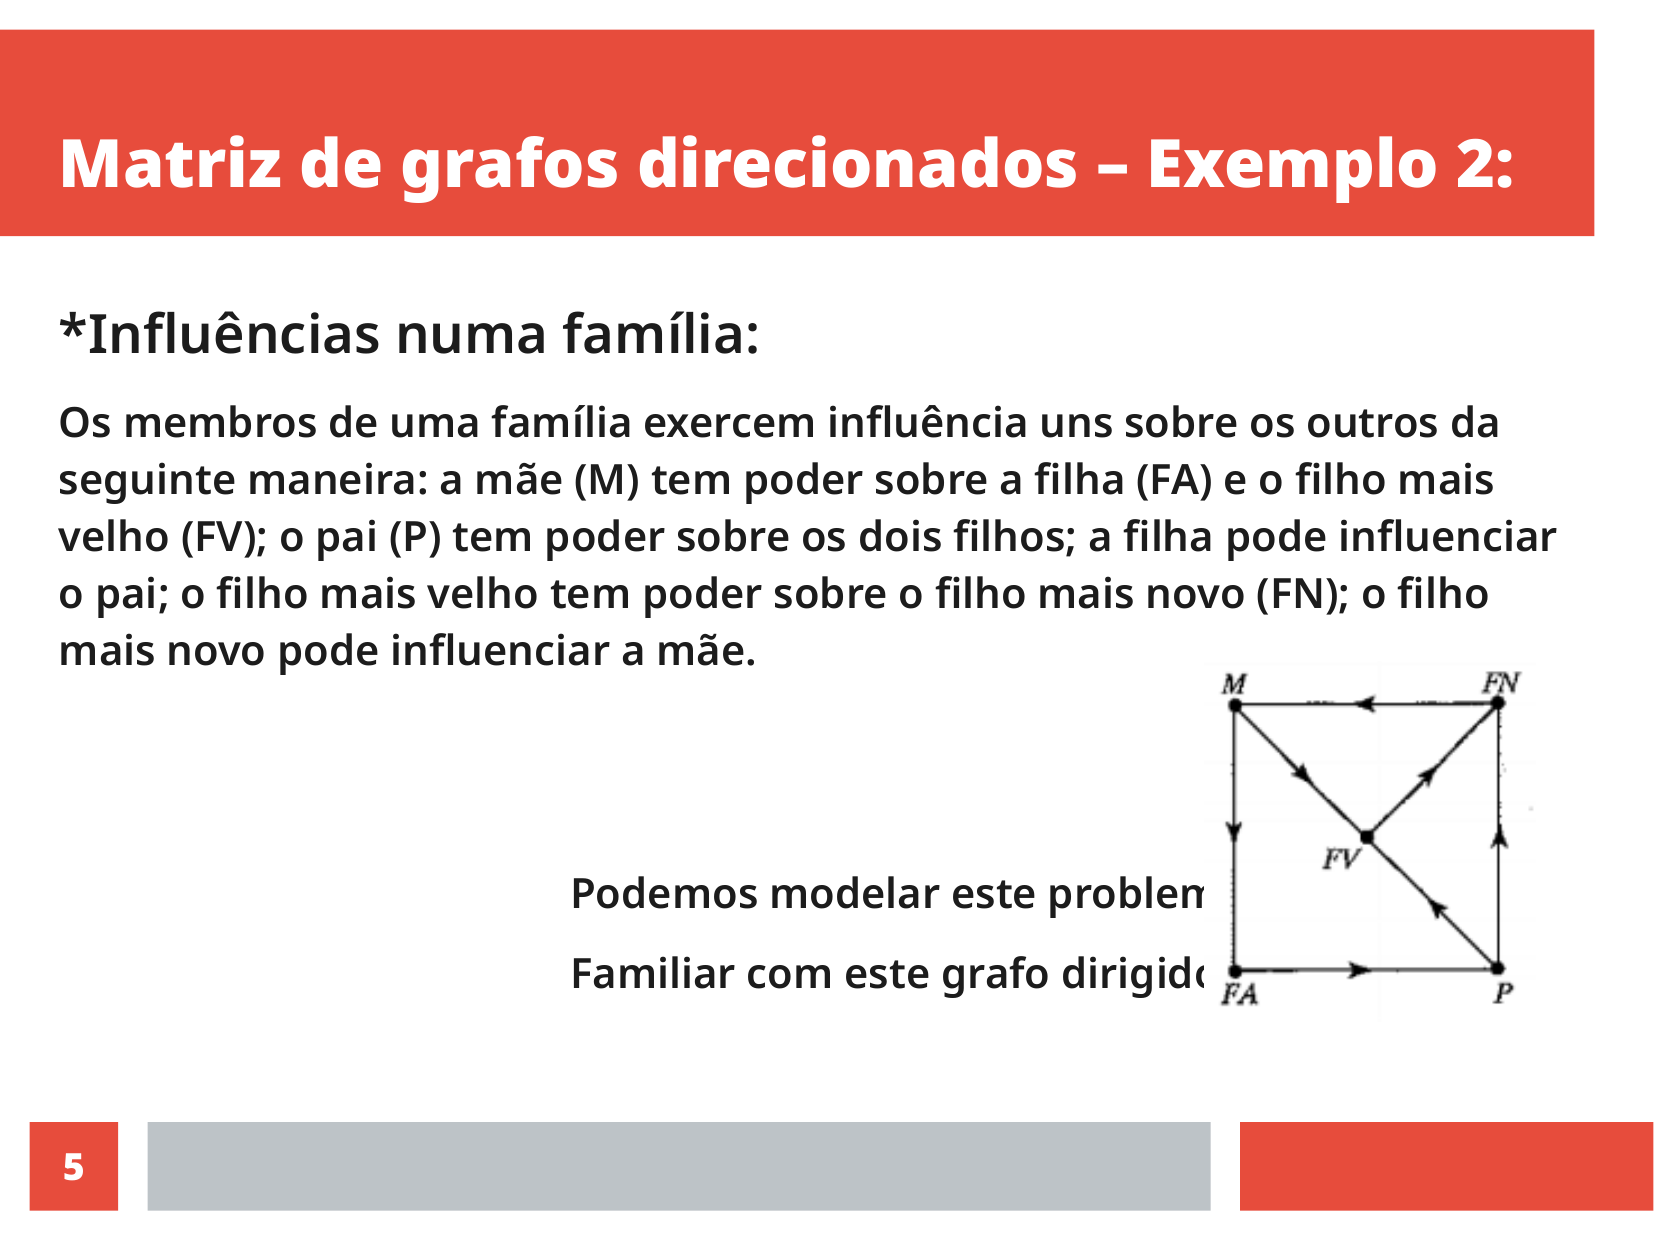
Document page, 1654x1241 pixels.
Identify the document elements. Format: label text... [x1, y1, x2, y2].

picture [1204, 661, 1536, 1022]
list *Influências numa família: Os membros de uma família exercem influência uns sobre os outros da seguinte maneira: a mãe (M) tem poder sobre a filha (FA) e o filho mais velho (FV); o pai (P) tem poder sobre os dois filhos; a filha pode influenciar o pai; o filho mais velho tem poder sobre o filho mais novo (FN); o filho mais novo pode influenciar a mãe. Podemos modelar este problema Familiar com este grafo dirigido: [59, 295, 1565, 1063]
title Matriz de grafos direcionados – Exemplo 2: [59, 59, 1595, 207]
